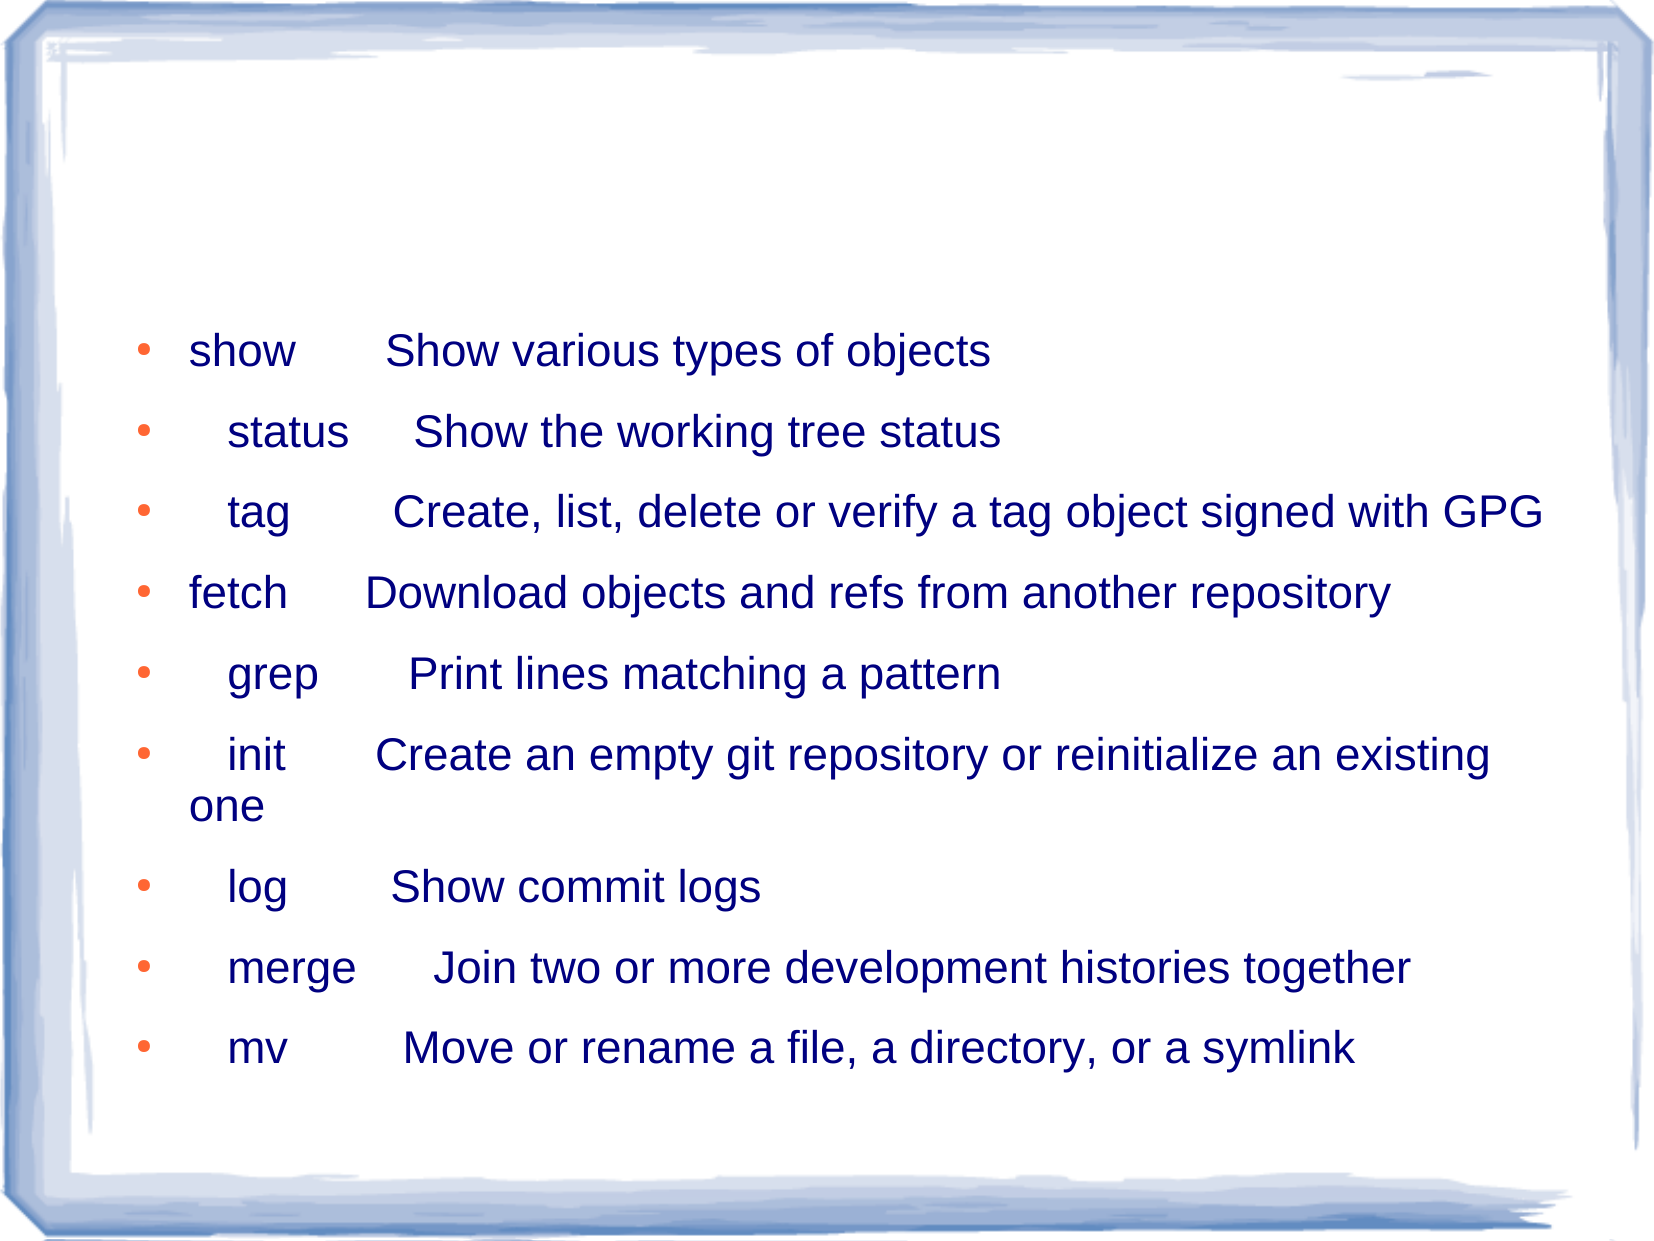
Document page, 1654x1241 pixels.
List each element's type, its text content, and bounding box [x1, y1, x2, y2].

list show Show various types of objects status Show the working tree status tag Create, list, delete or verify a tag object signed with GPG fetch Download objects and refs from another repository grep Print lines matching a pattern init Create an empty git repository or reinitialize an existing one log Show commit logs merge Join two or more development histories together mv Move or rename a file, a directory, or a symlink [118, 324, 1571, 1074]
picture [0, 0, 1654, 1241]
